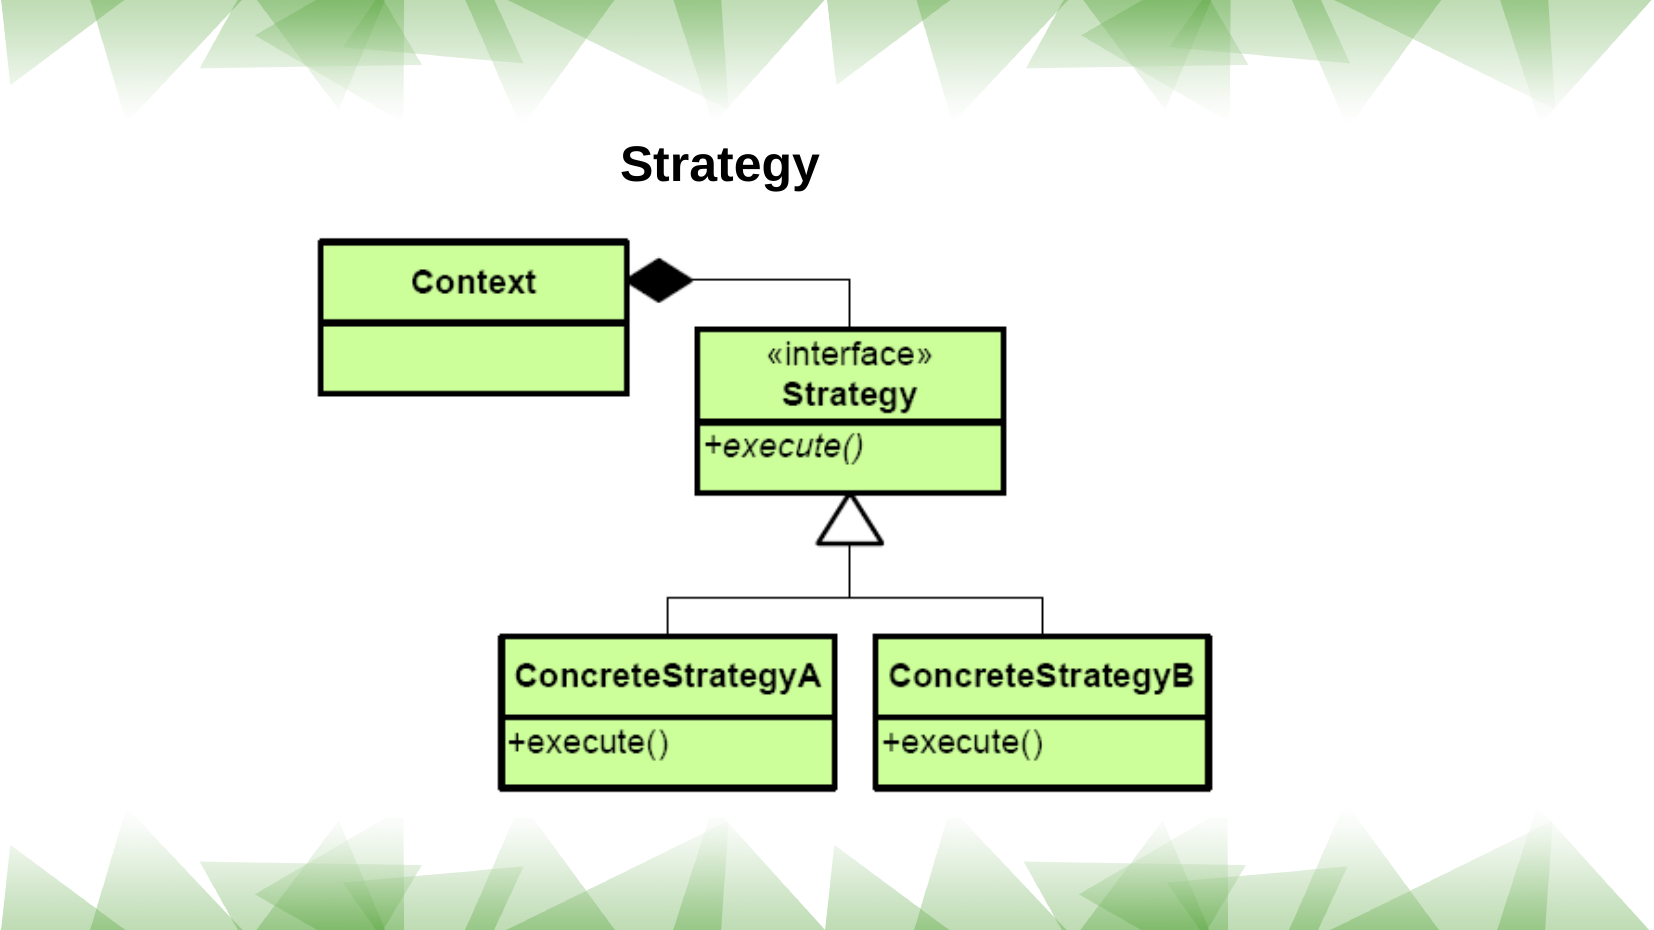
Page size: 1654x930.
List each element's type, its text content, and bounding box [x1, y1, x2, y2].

title Strategy [360, 90, 1081, 210]
picture [0, 0, 1653, 128]
picture [0, 224, 1651, 930]
